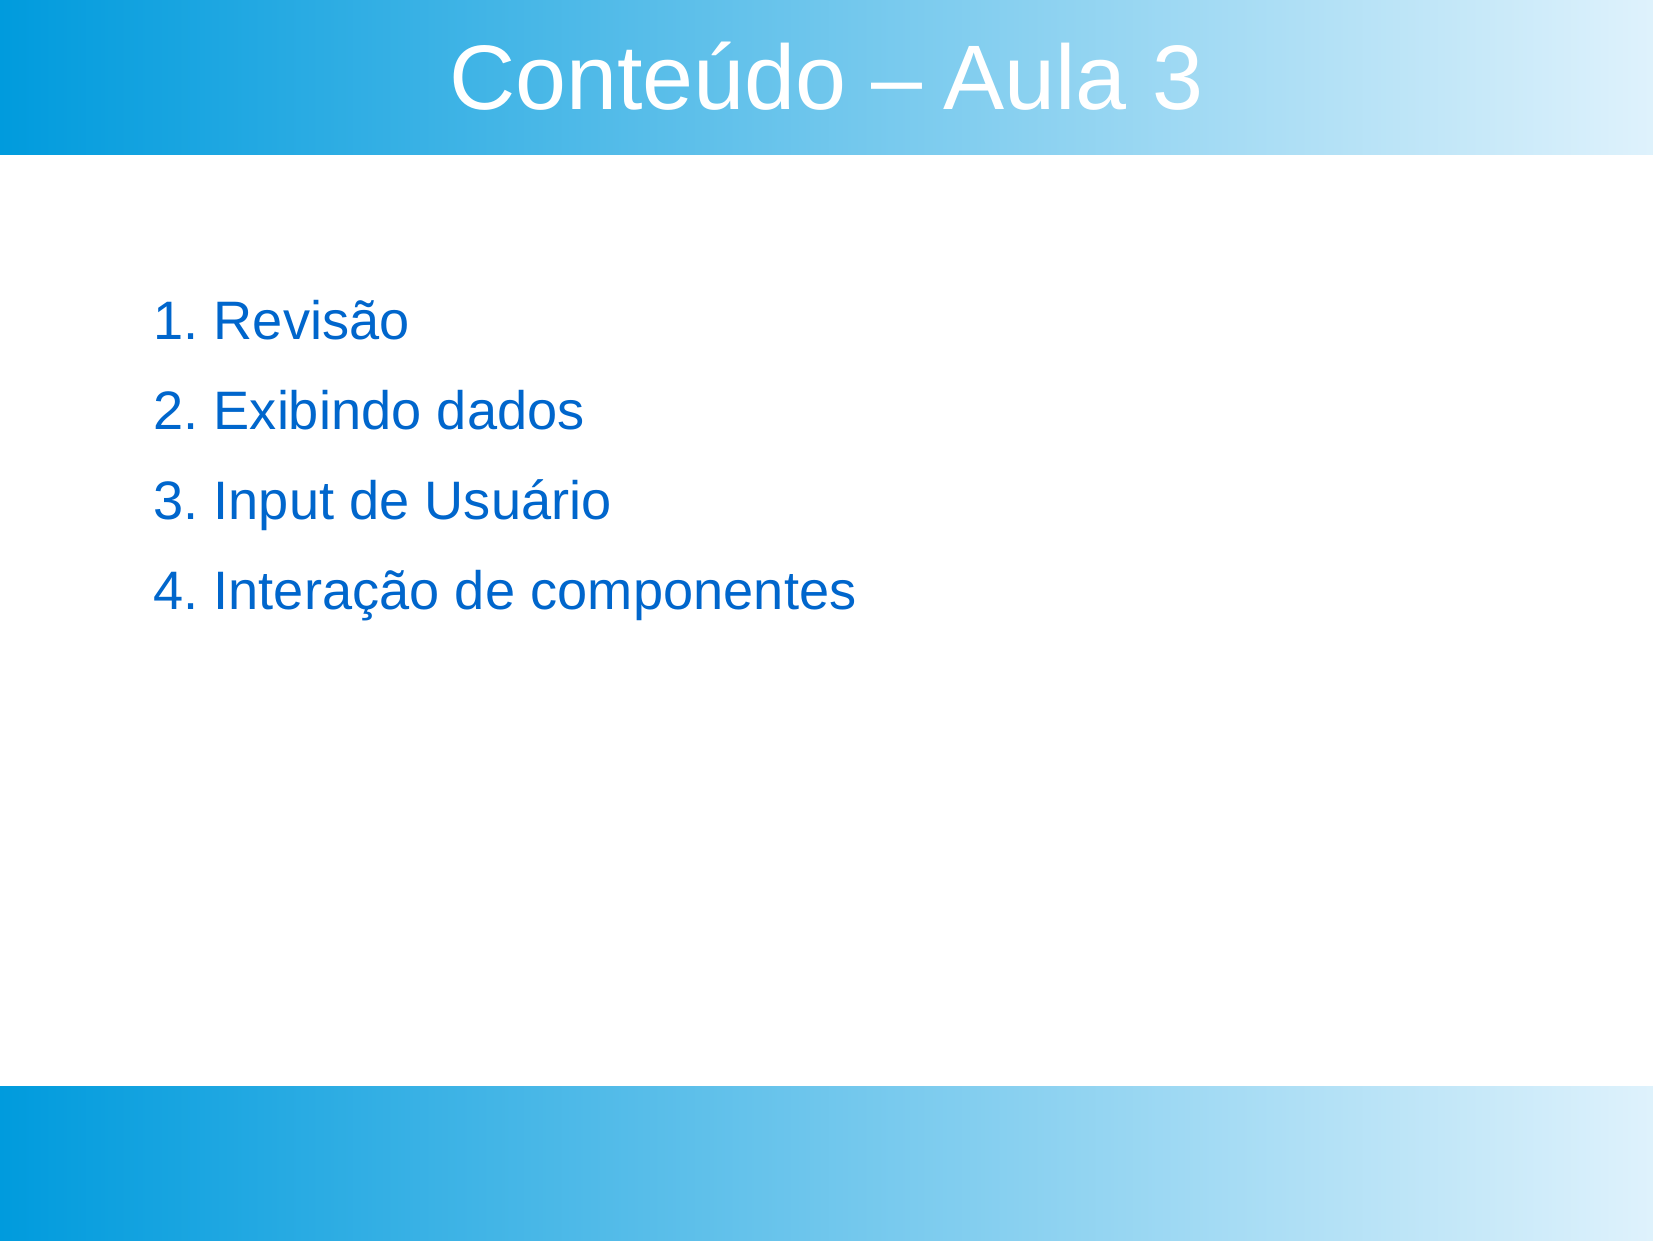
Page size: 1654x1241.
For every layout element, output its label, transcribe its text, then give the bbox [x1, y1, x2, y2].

list 1. Revisão 2. Exibindo dados 3. Input de Usuário 4. Interação de componentes [82, 290, 1571, 1010]
title Conteúdo – Aula 3 [82, 25, 1571, 131]
